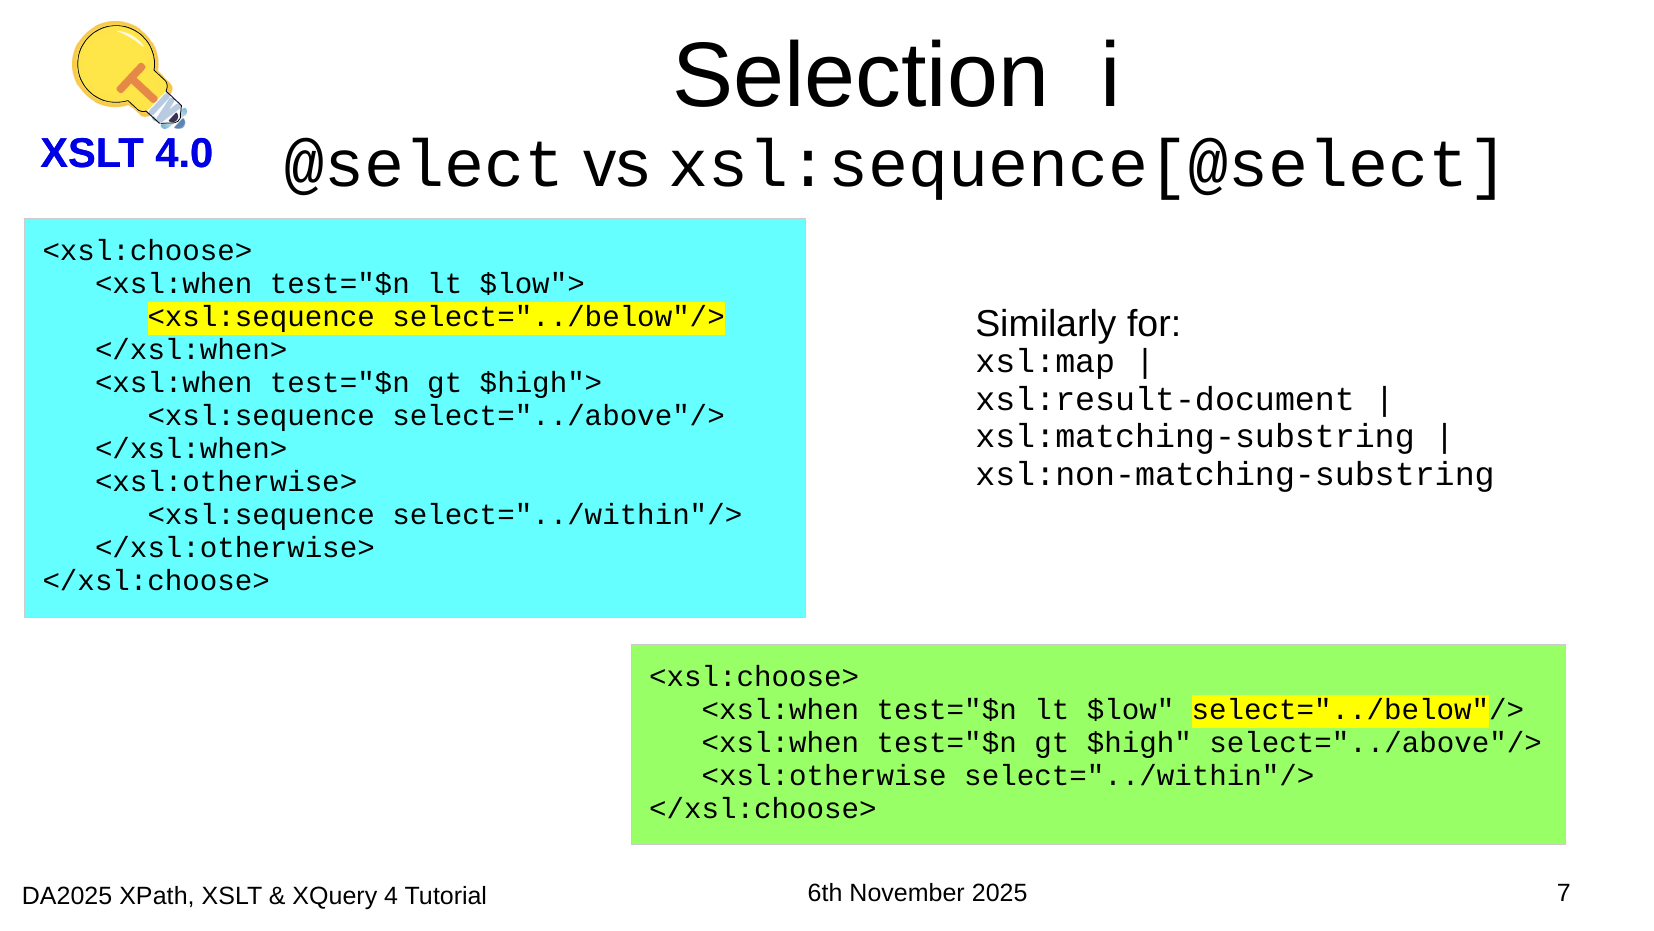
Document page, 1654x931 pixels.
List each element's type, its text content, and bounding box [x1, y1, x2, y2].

text_box XSLT 4.0 [25, 122, 233, 185]
picture [71, 19, 187, 122]
text_box <xsl:choose> <xsl:when test="$n lt $low" select="../below"/> <xsl:when test="$n gt $high" select="../above"/> <xsl:otherwise select="../within"/> </xsl:choose> [631, 644, 1566, 845]
title Selection i @select vs xsl:sequence[@select] [222, 23, 1571, 207]
text_box <xsl:choose> <xsl:when test="$n lt $low"> <xsl:sequence select="../below"/> </xsl:when> <xsl:when test="$n gt $high"> <xsl:sequence select="../above"/> </xsl:when> <xsl:otherwise> <xsl:sequence select="../within"/> </xsl:otherwise> </xsl:choose> [24, 218, 806, 618]
text_box Similarly for: xsl:map | xsl:result-document | xsl:matching-substring | xsl:non-matching-substring [960, 295, 1514, 585]
